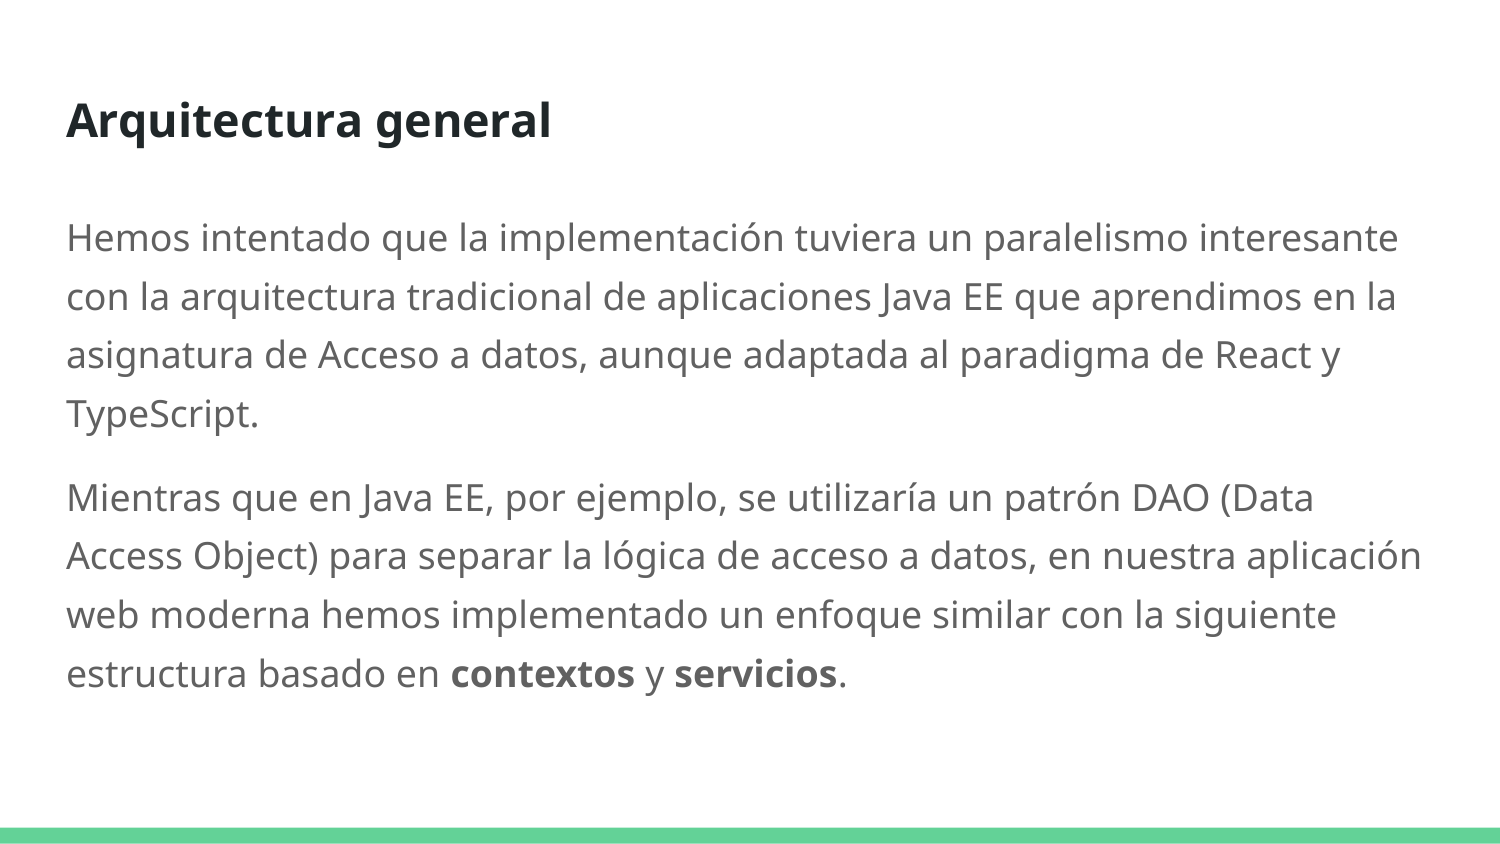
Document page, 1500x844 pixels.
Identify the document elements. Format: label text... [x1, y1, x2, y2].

title Arquitectura general [51, 72, 1449, 167]
list Hemos intentado que la implementación tuviera un paralelismo interesante con la arquitectura tradicional de aplicaciones Java EE que aprendimos en la asignatura de Acceso a datos, aunque adaptada al paradigma de React y TypeScript. Mientras que en Java EE, por ejemplo, se utilizaría un patrón DAO (Data Access Object) para separar la lógica de acceso a datos, en nuestra aplicación web moderna hemos implementado un enfoque similar con la siguiente estructura basado en contextos y servicios. [51, 189, 1449, 750]
